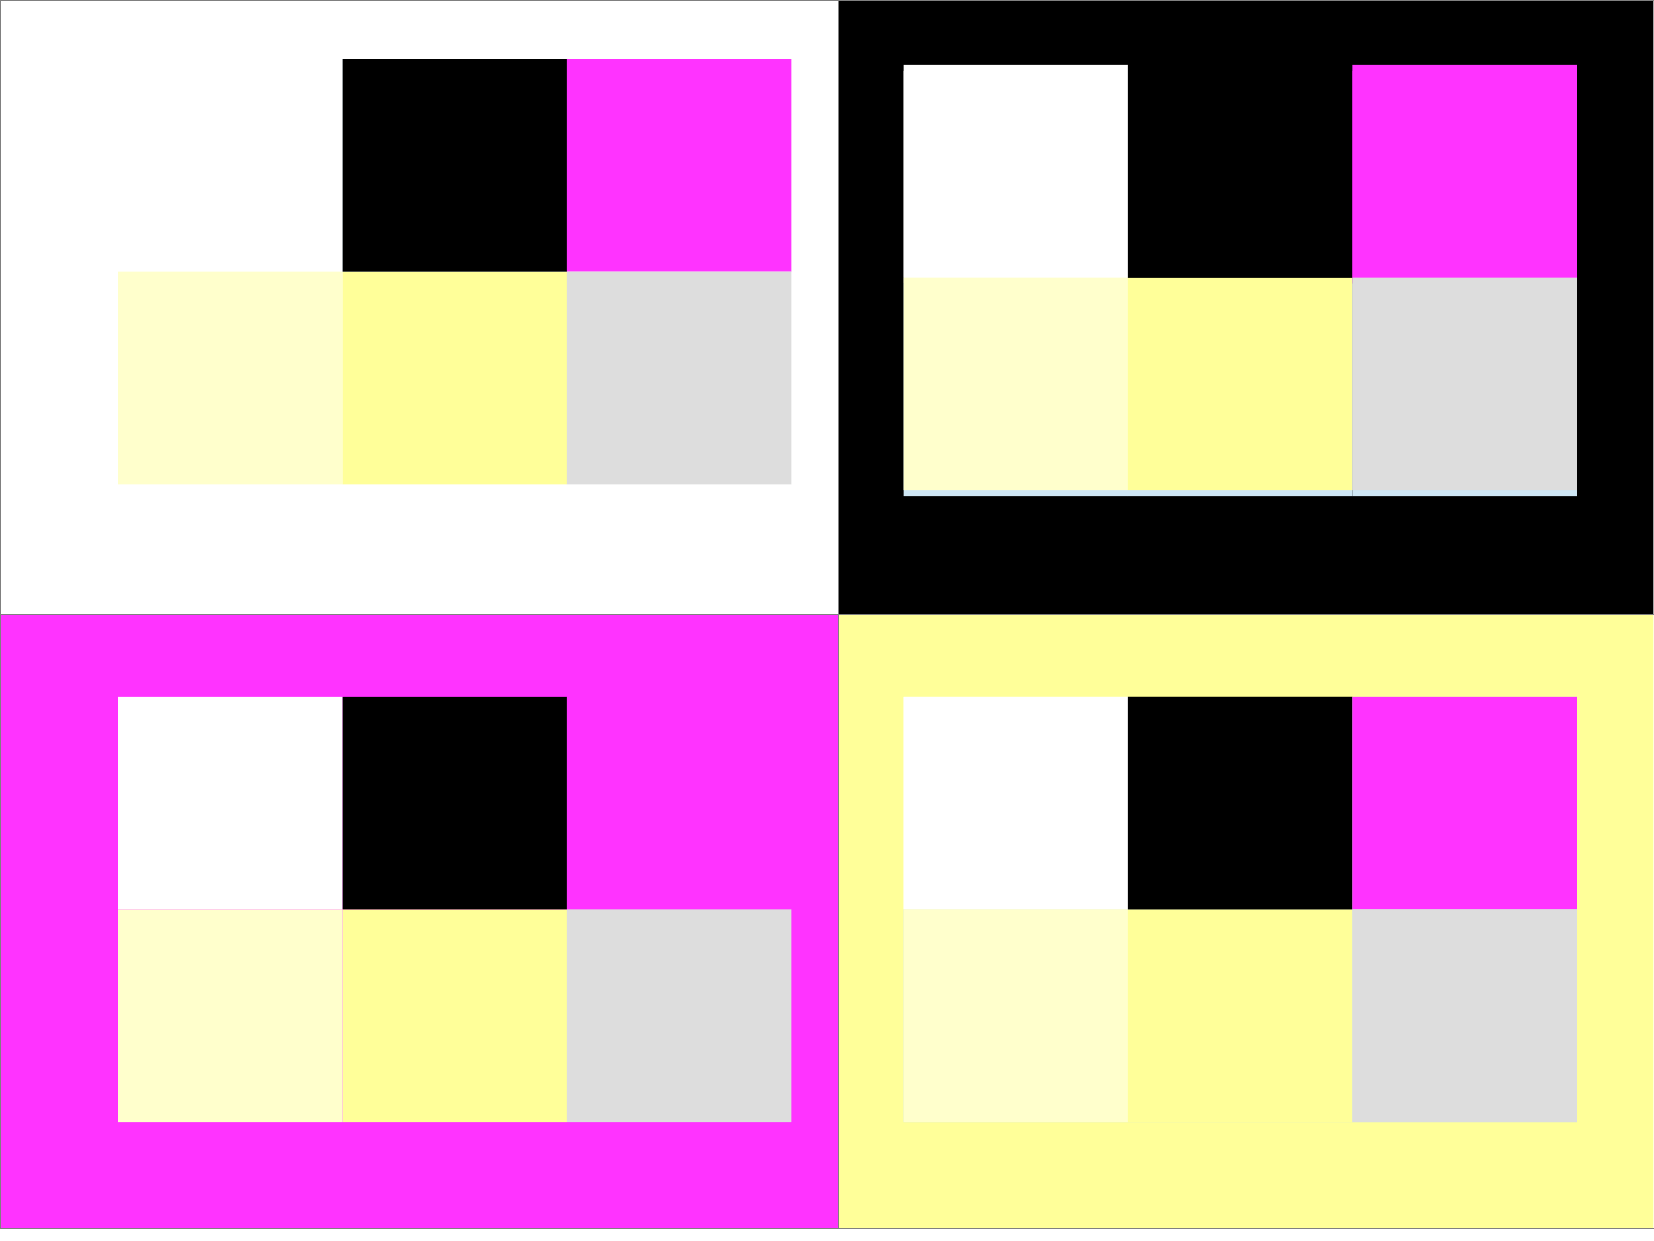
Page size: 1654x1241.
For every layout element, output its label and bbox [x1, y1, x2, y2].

text_box [0, 0, 1654, 1229]
